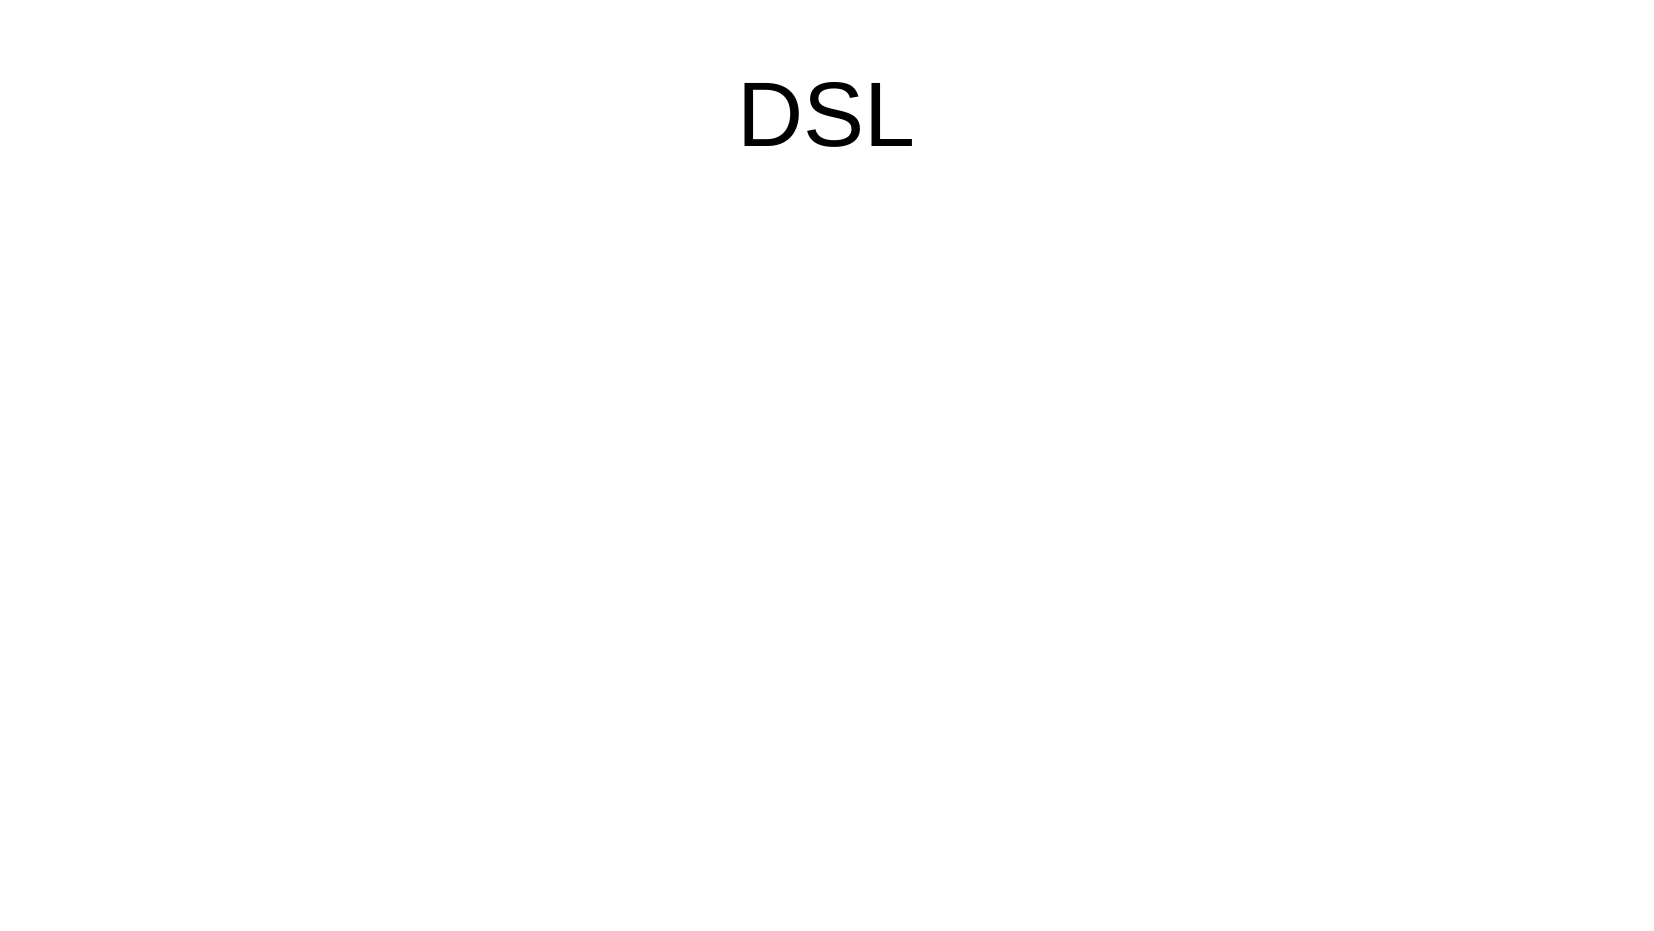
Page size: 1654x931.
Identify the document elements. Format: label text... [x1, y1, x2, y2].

title DSL [82, 37, 1571, 193]
